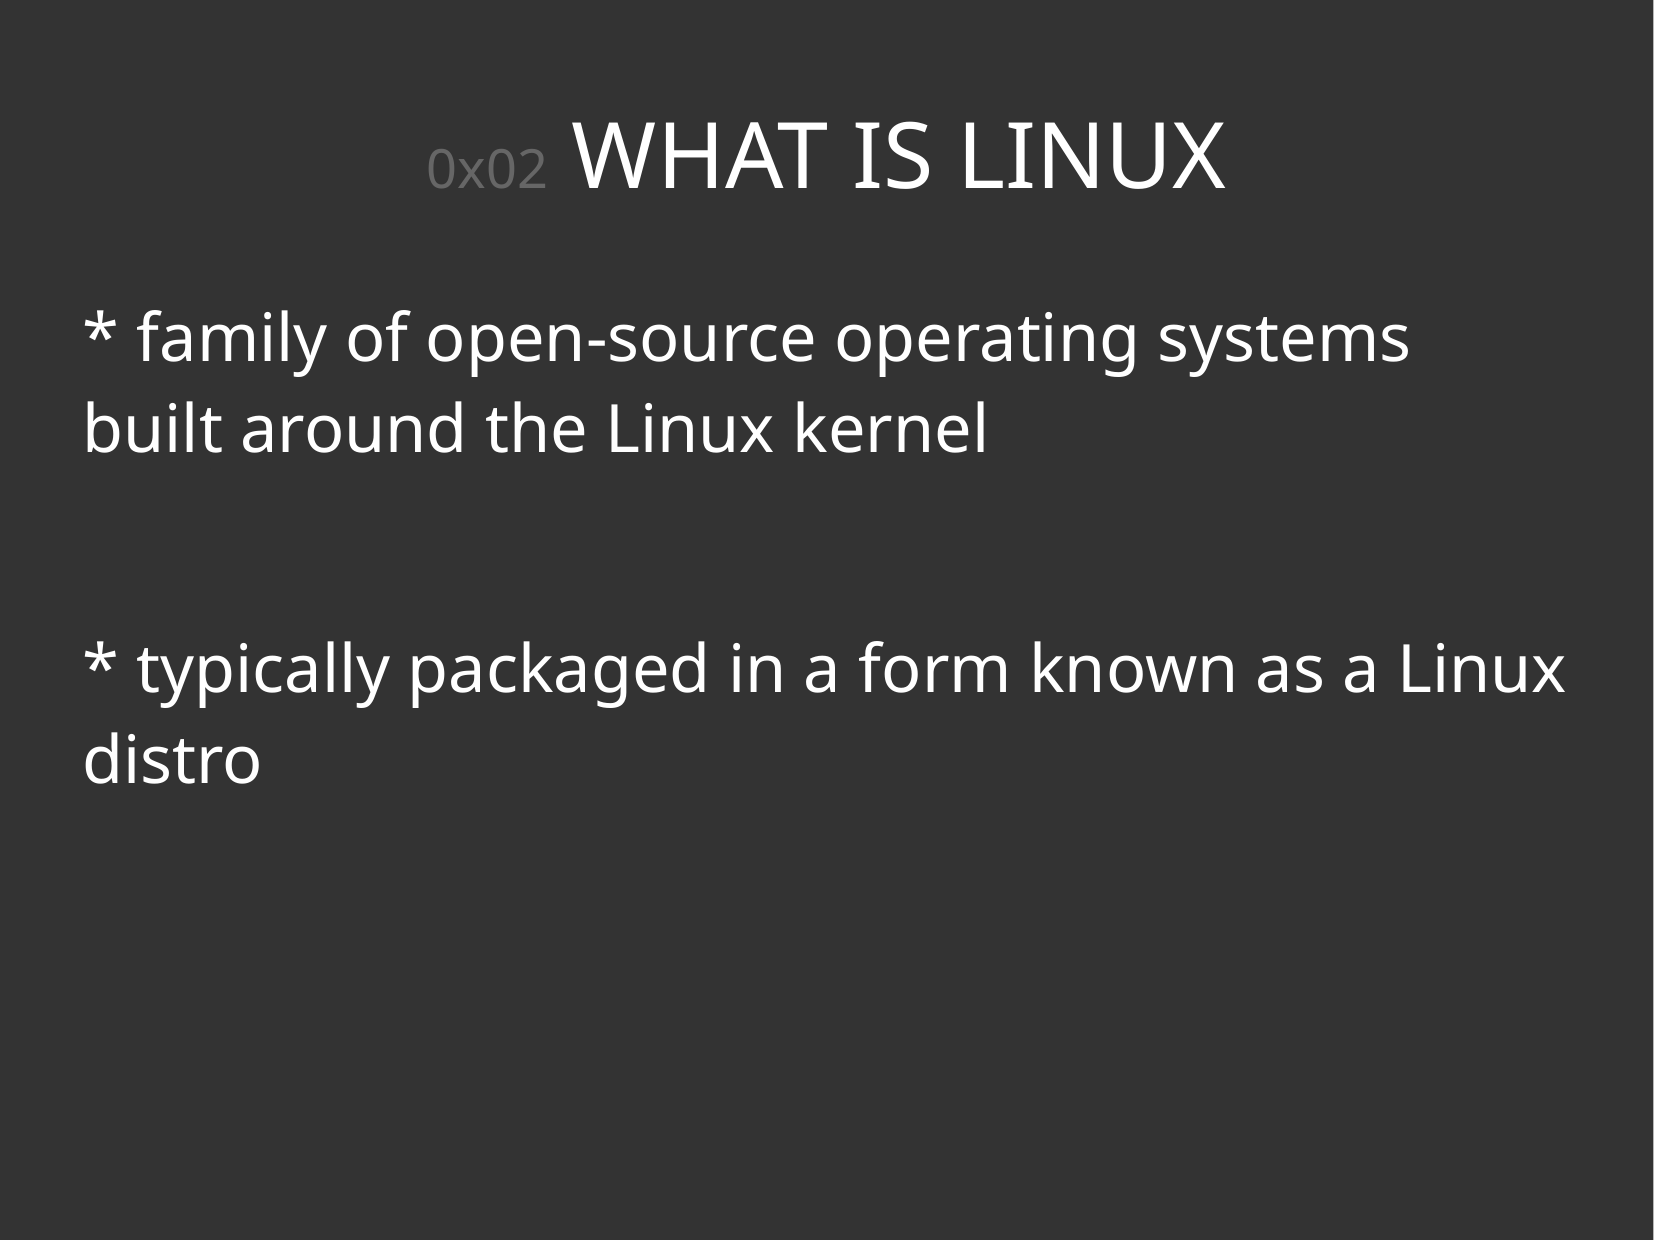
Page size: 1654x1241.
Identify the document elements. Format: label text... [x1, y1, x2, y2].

list * family of open-source operating systems built around the Linux kernel * typically packaged in a form known as a Linux distro [82, 290, 1571, 1010]
title 0x02 WHAT IS LINUX [82, 49, 1571, 257]
